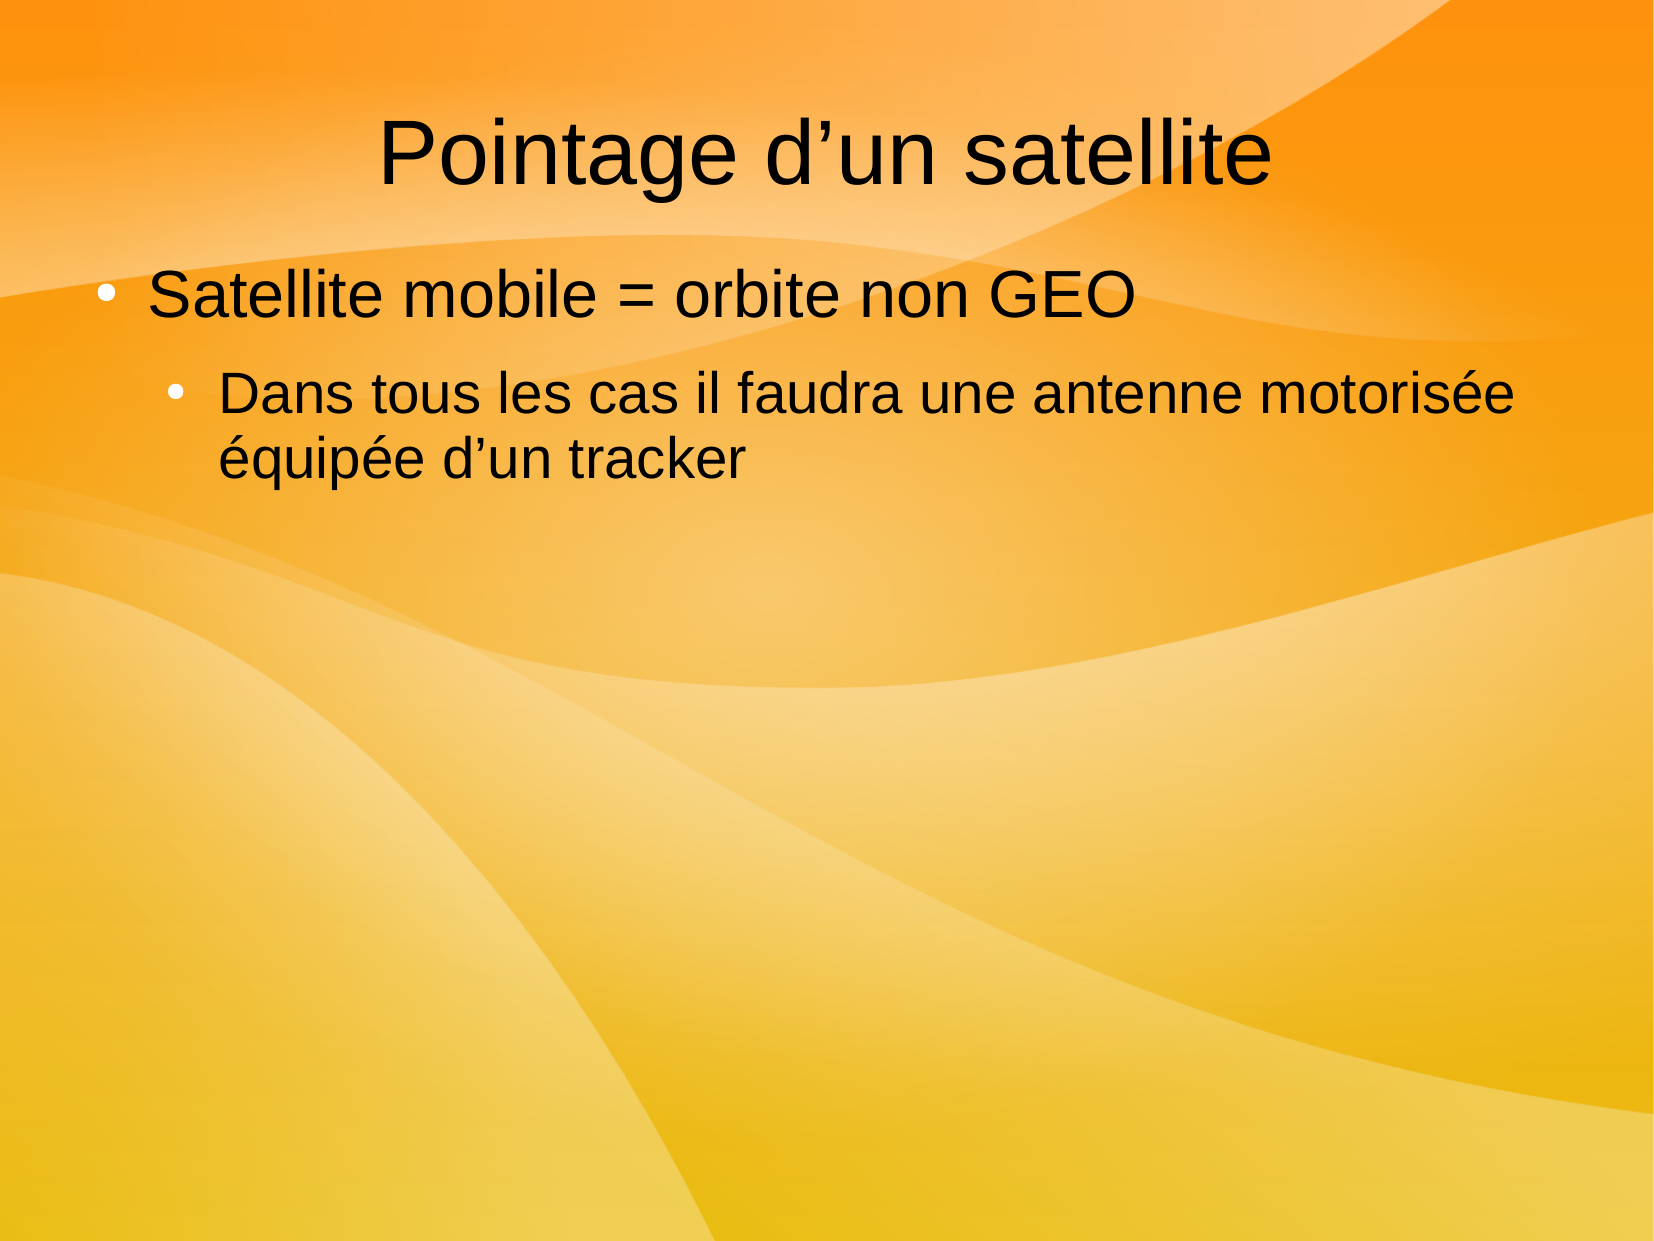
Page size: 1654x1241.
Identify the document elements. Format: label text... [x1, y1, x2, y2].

title Pointage d’un satellite [82, 49, 1571, 257]
list Satellite mobile = orbite non GEO Dans tous les cas il faudra une antenne motorisée équipée d’un tracker [76, 256, 1565, 1241]
picture [0, 0, 1654, 1241]
